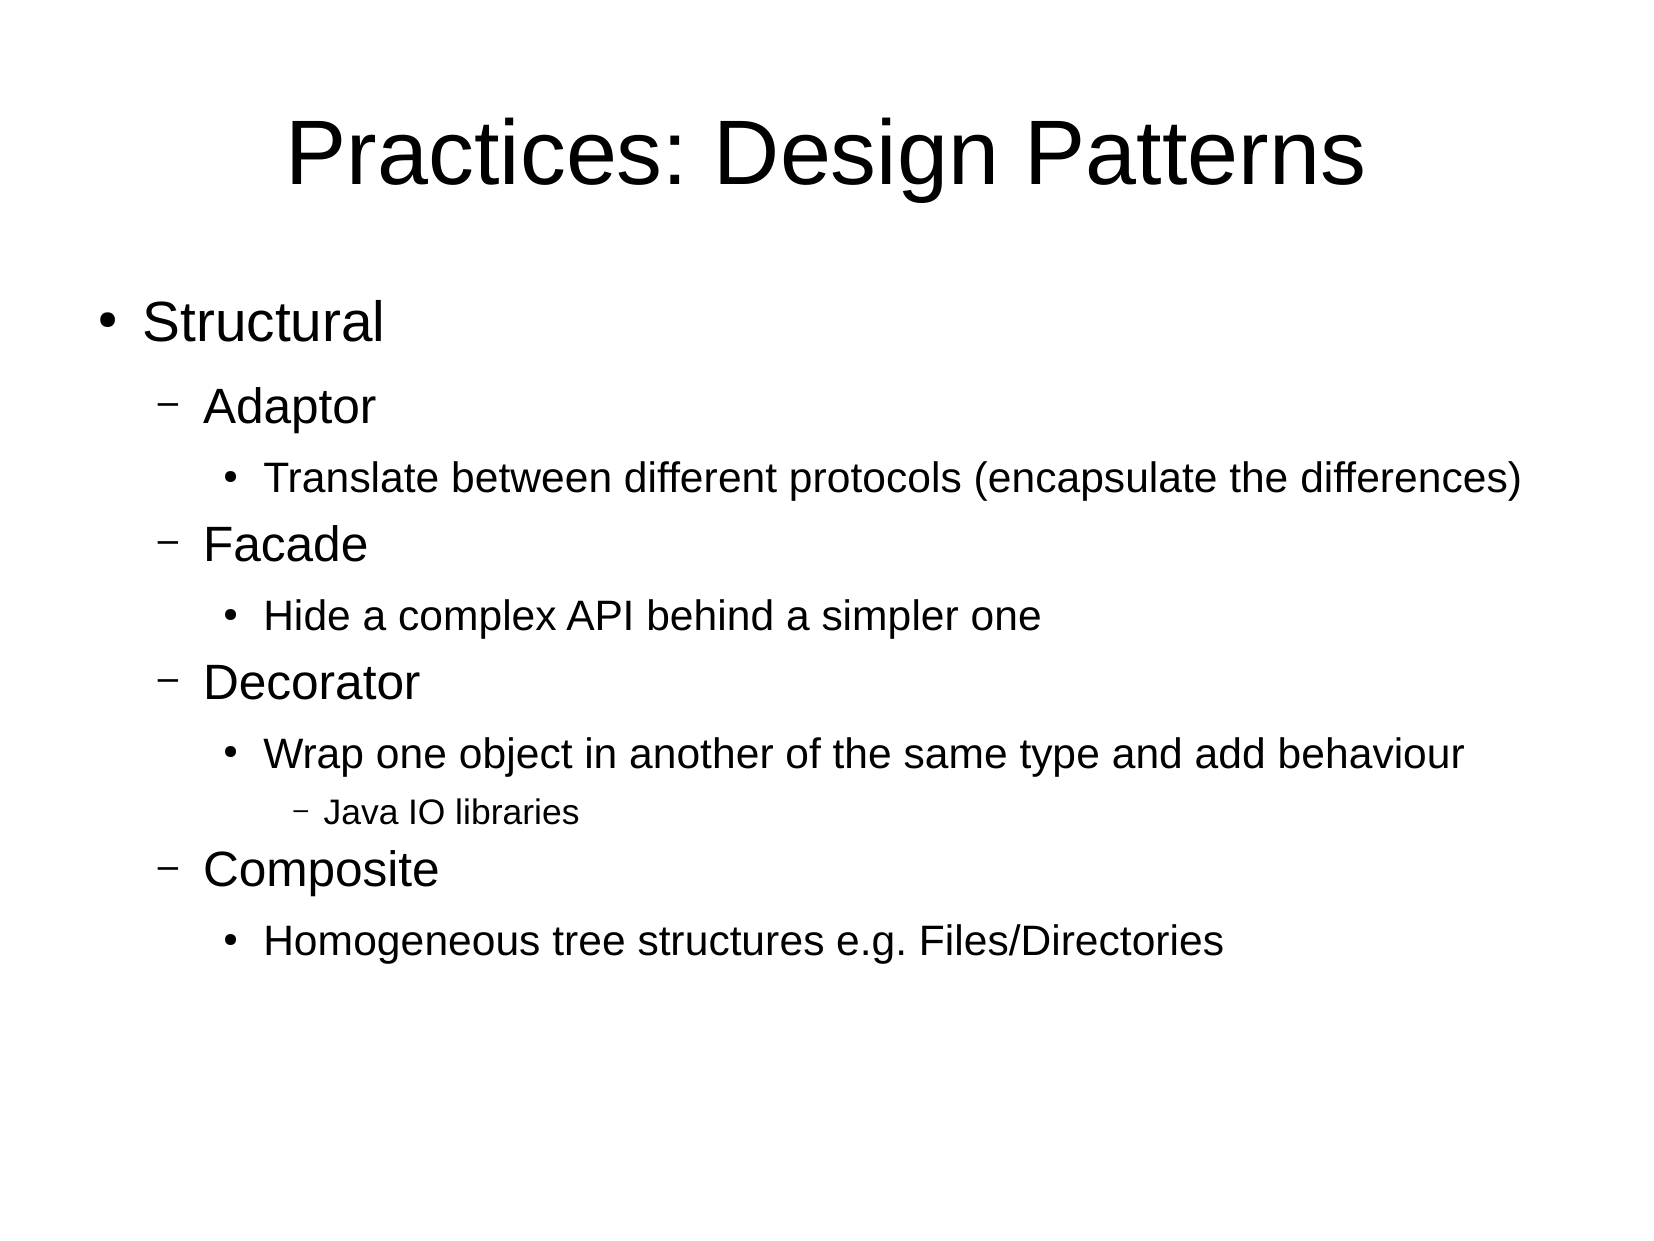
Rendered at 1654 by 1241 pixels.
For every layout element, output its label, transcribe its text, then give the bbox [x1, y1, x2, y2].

title Practices: Design Patterns [82, 49, 1571, 257]
list Structural Adaptor Translate between different protocols (encapsulate the differences) Facade Hide a complex API behind a simpler one Decorator Wrap one object in another of the same type and add behaviour Java IO libraries Composite Homogeneous tree structures e.g. Files/Directories [82, 290, 1538, 1010]
